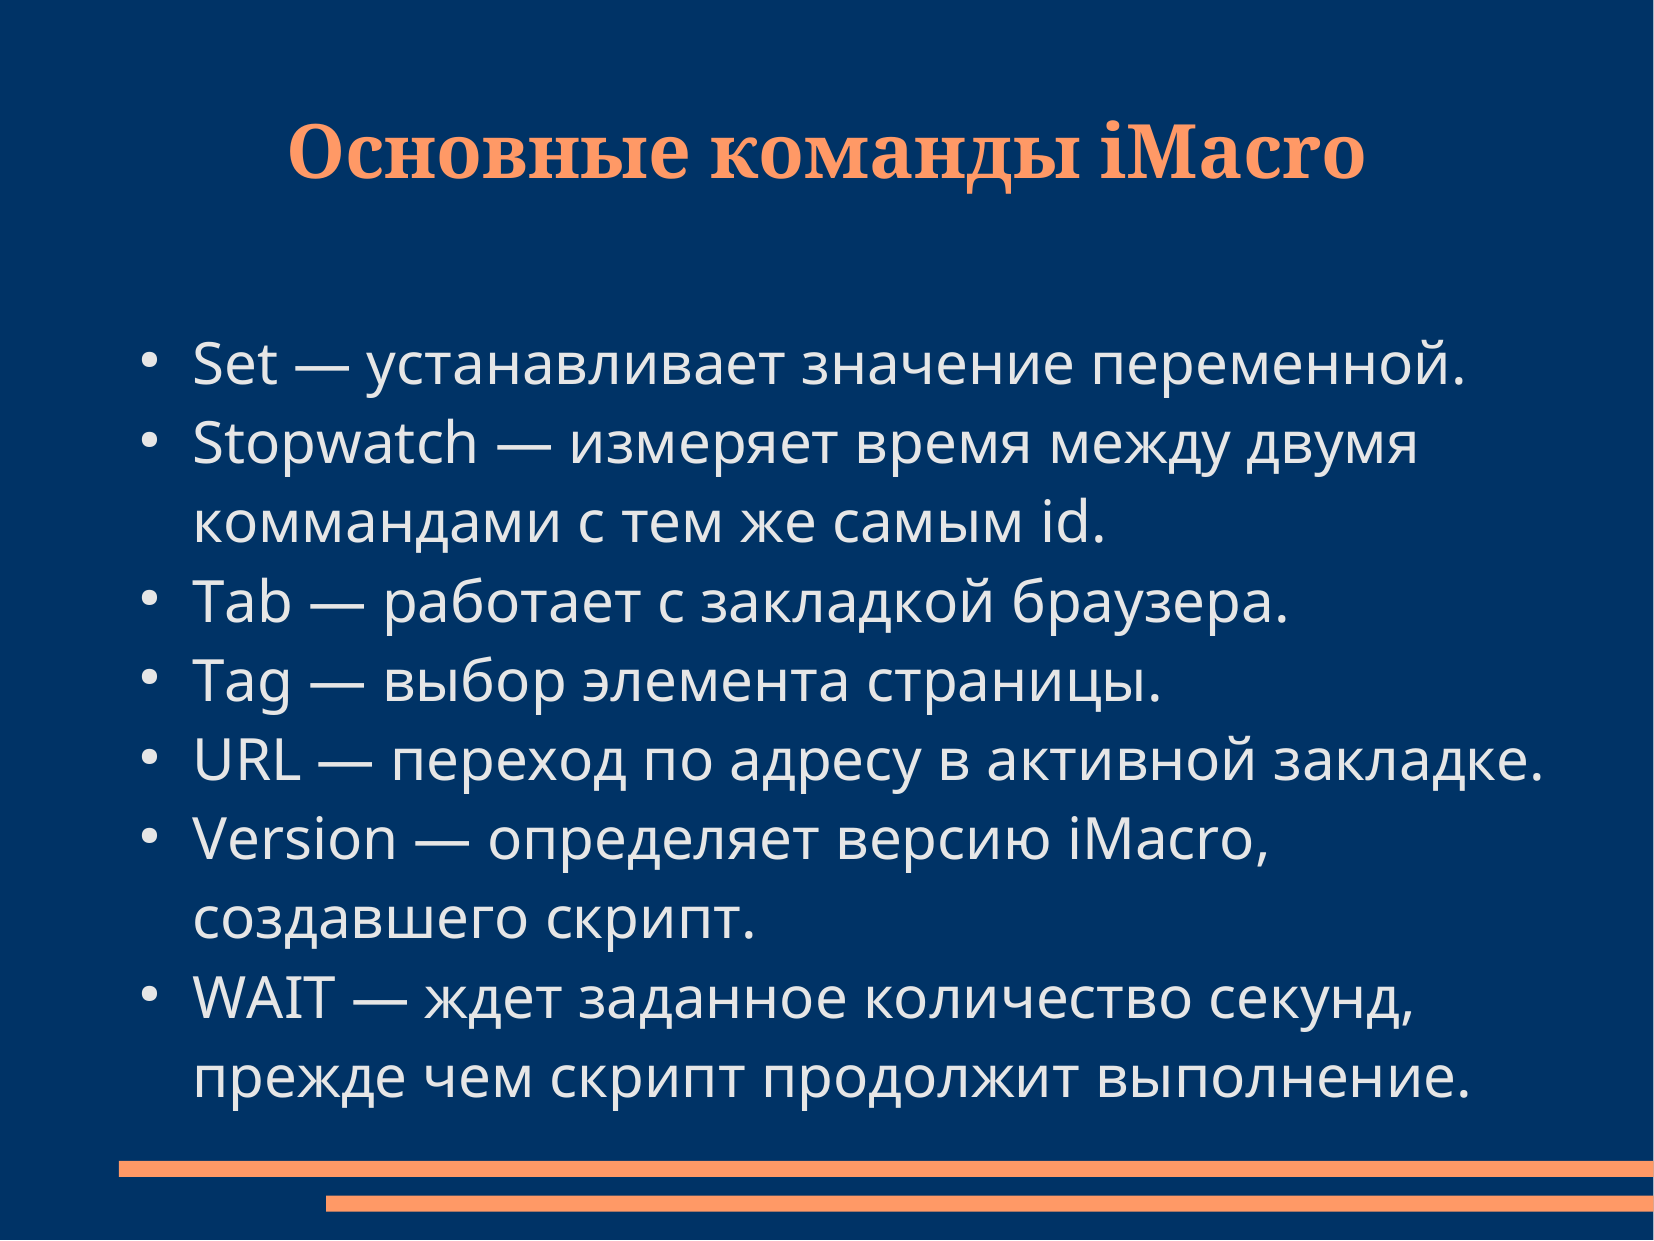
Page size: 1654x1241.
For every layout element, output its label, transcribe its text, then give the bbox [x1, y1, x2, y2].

list Set — устанавливает значение переменной. Stopwatch — измеряет время между двумя коммандами с тем же самым id. Tab — работает с закладкой браузера. Tag — выбор элемента страницы. URL — переход по адресу в активной закладке. Version — определяет версию iMacro, создавшего скрипт. WAIT — ждет заданное количество секунд, прежде чем скрипт продолжит выполнение. [121, 322, 1561, 1141]
title Основные команды iMacro [121, 46, 1534, 254]
